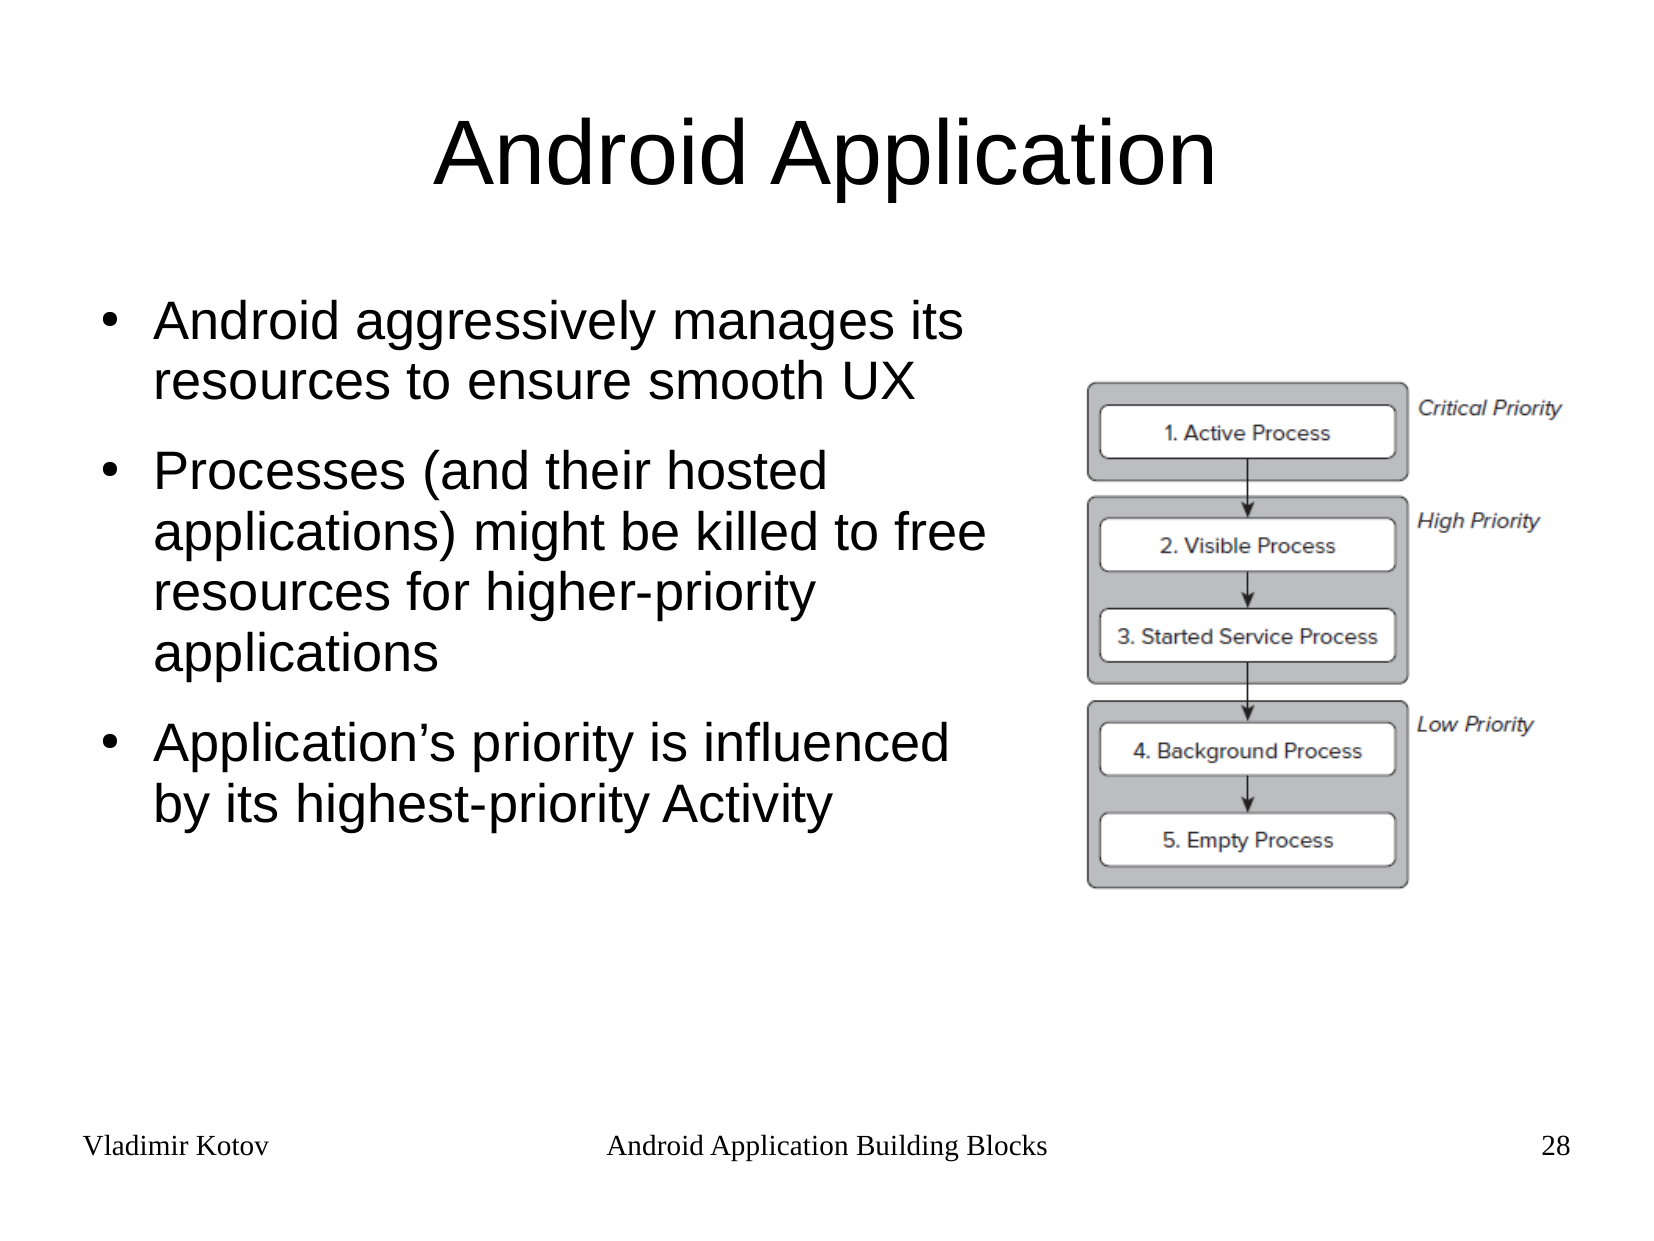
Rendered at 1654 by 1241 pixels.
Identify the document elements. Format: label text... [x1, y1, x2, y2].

picture [1078, 367, 1574, 901]
title Android Application [82, 56, 1571, 250]
list Android aggressively manages its resources to ensure smooth UX Processes (and their hosted applications) might be killed to free resources for higher-priority applications Application’s priority is influenced by its highest-priority Activity [82, 290, 1022, 1109]
